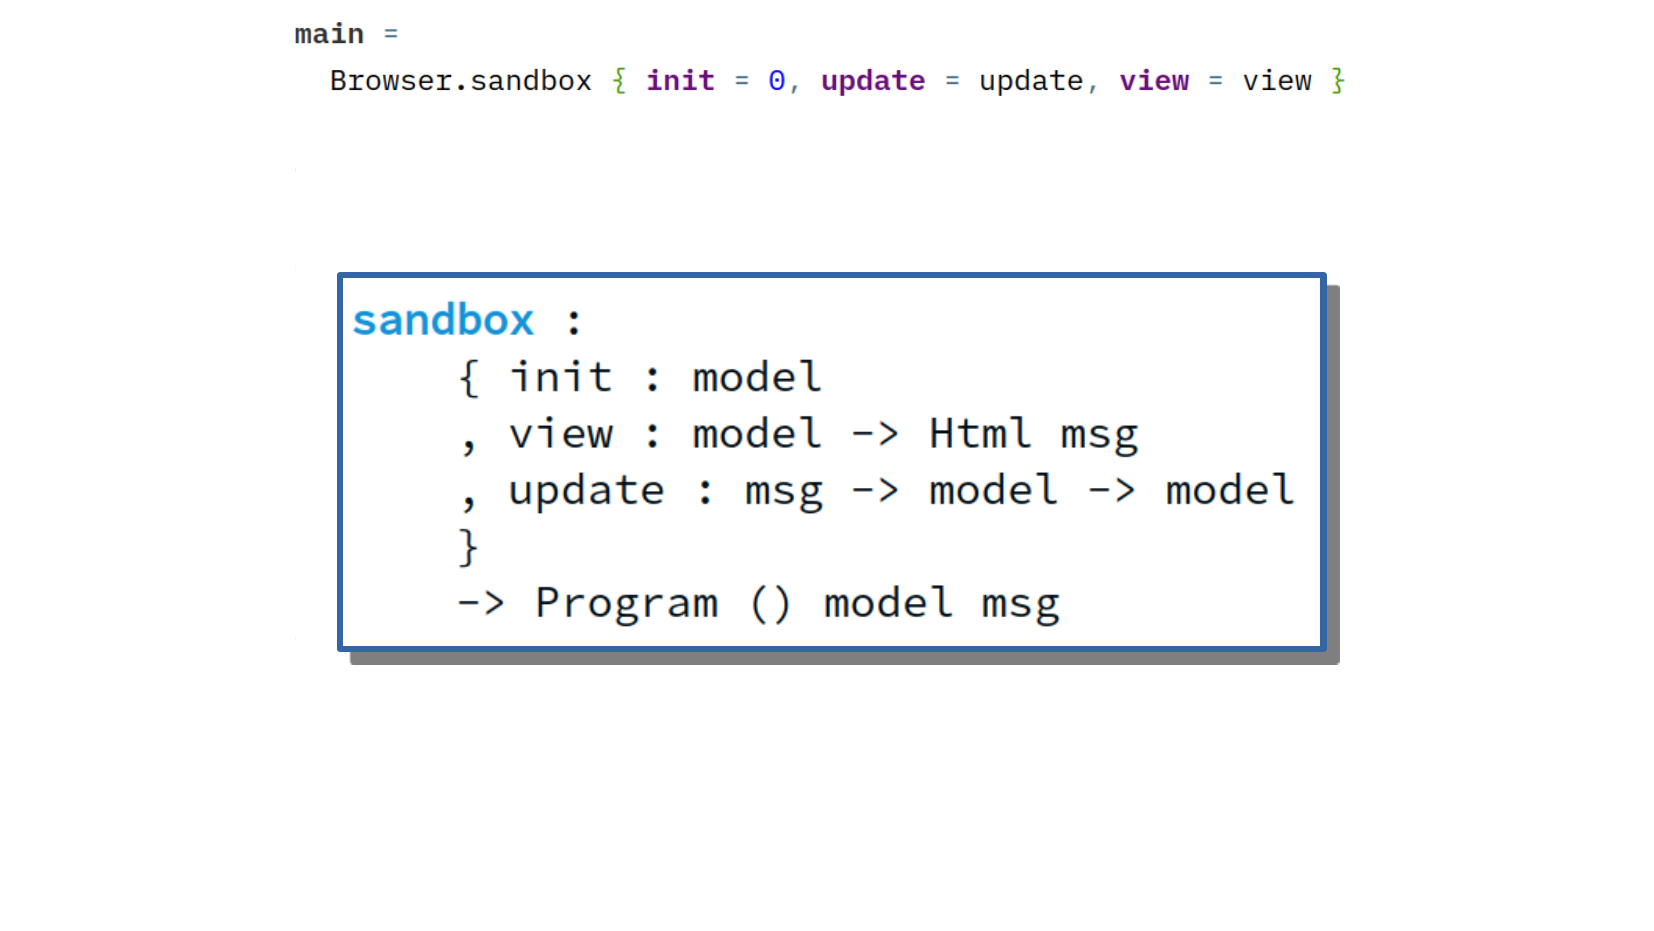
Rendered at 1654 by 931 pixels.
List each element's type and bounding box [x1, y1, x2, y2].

picture [295, 21, 1359, 147]
picture [342, 277, 1321, 646]
text_box [295, 147, 1447, 916]
